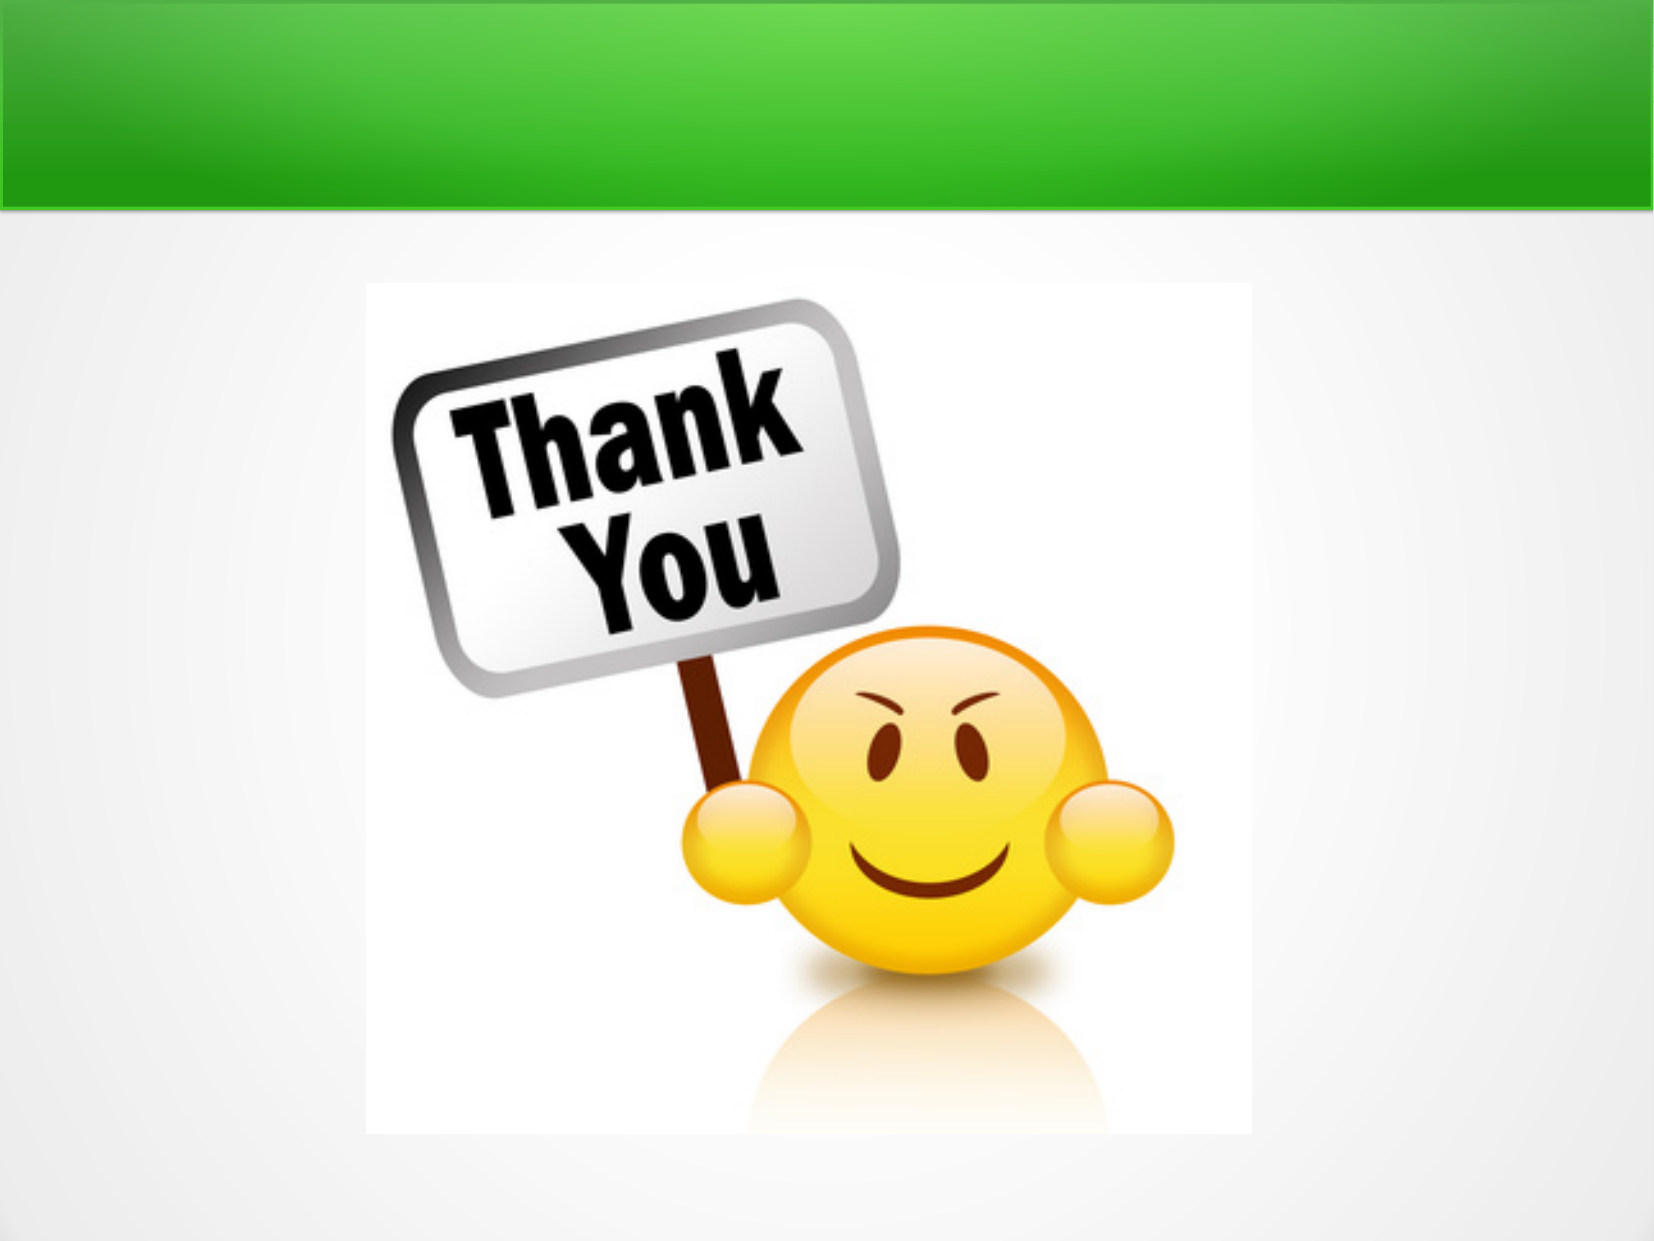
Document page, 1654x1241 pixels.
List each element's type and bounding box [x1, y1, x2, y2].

picture [366, 283, 1252, 1134]
